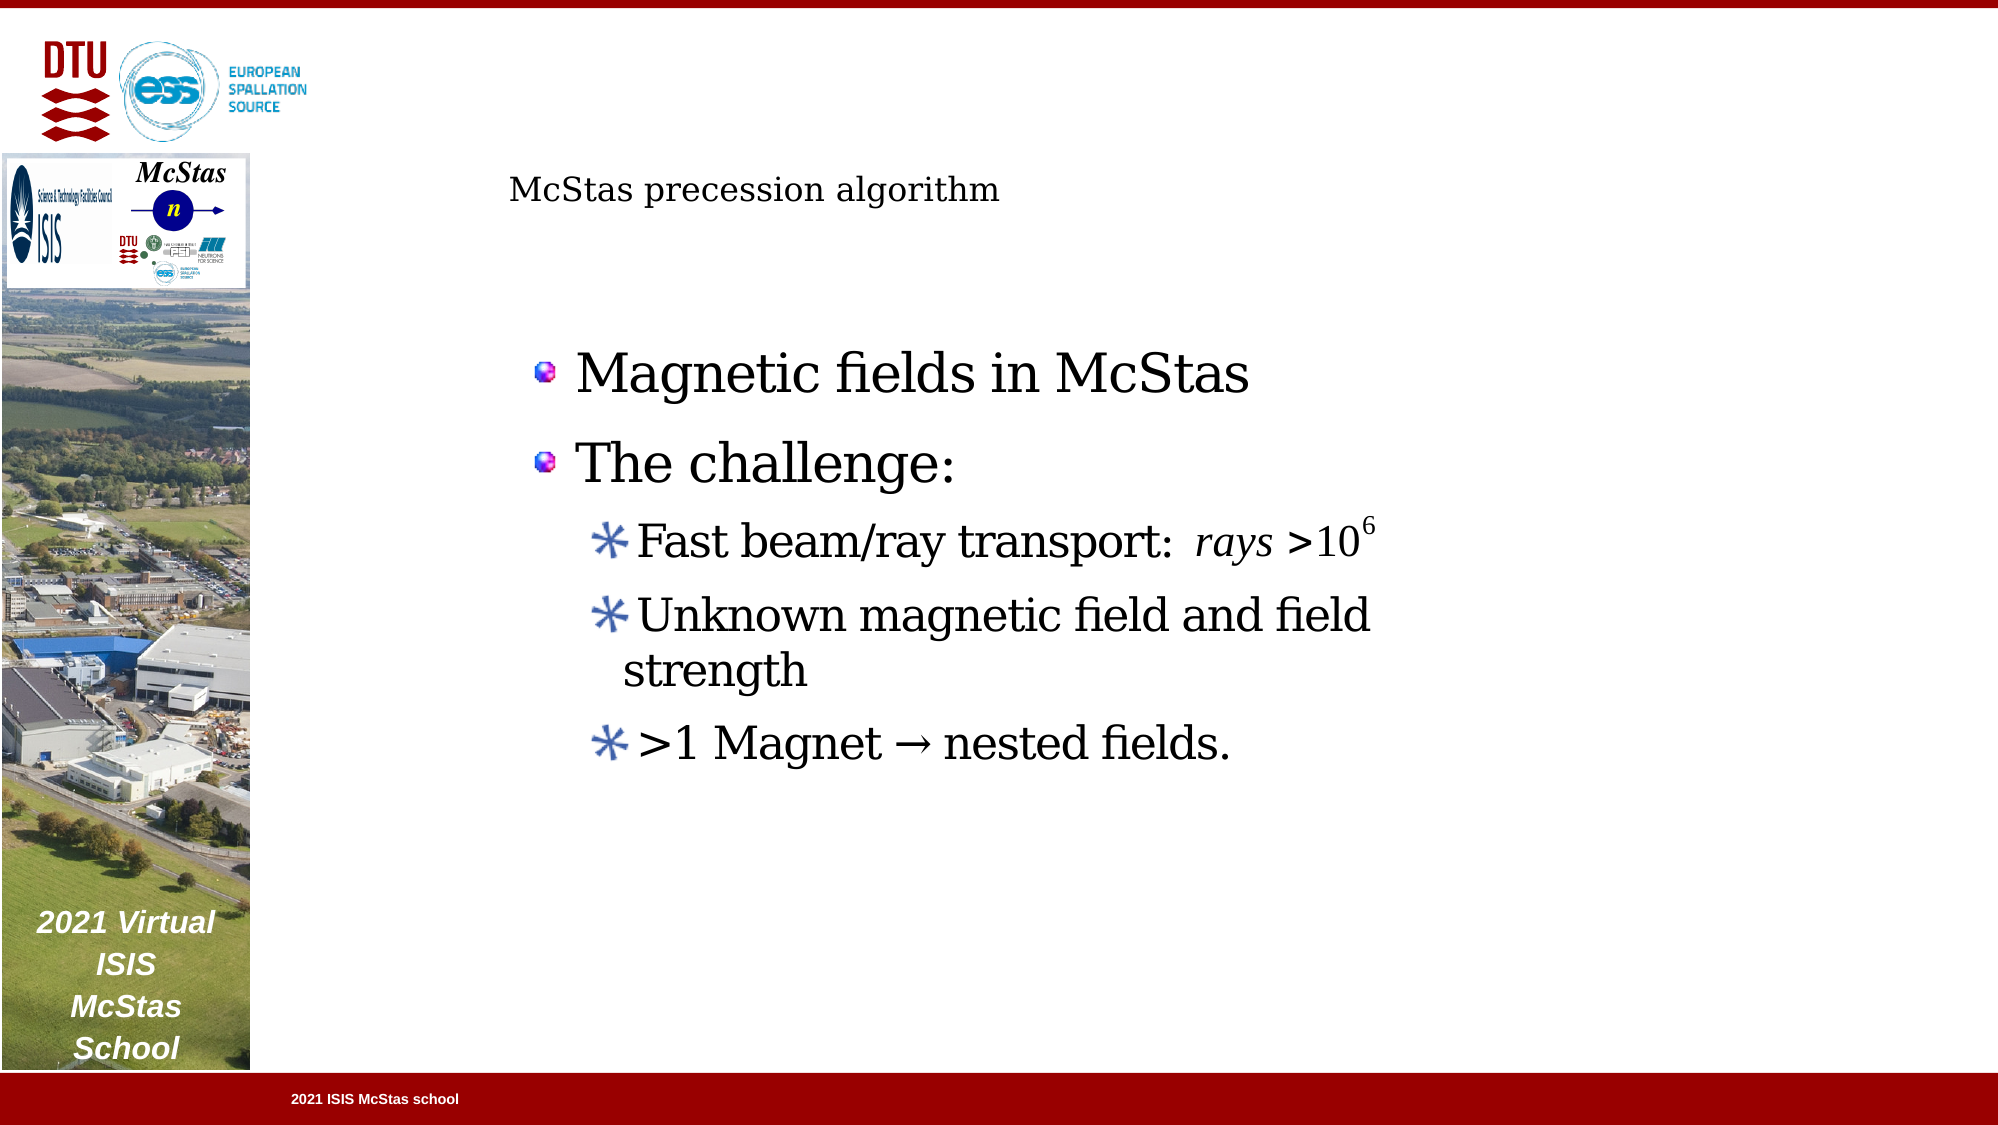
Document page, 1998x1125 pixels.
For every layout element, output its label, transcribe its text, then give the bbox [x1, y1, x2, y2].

picture [2, 153, 250, 1070]
picture [510, 337, 576, 403]
text_box McStas precession algorithm [508, 168, 1450, 209]
picture [510, 427, 576, 493]
picture [581, 585, 637, 641]
text_box Magnetic fields in McStas The challenge: Fast beam/ray transport: Unknown magnetic field and field strength >1 Magnet → nested fields. [492, 337, 1507, 828]
picture [581, 714, 637, 769]
chart [1188, 509, 1383, 567]
picture [119, 41, 307, 142]
picture [581, 511, 637, 567]
